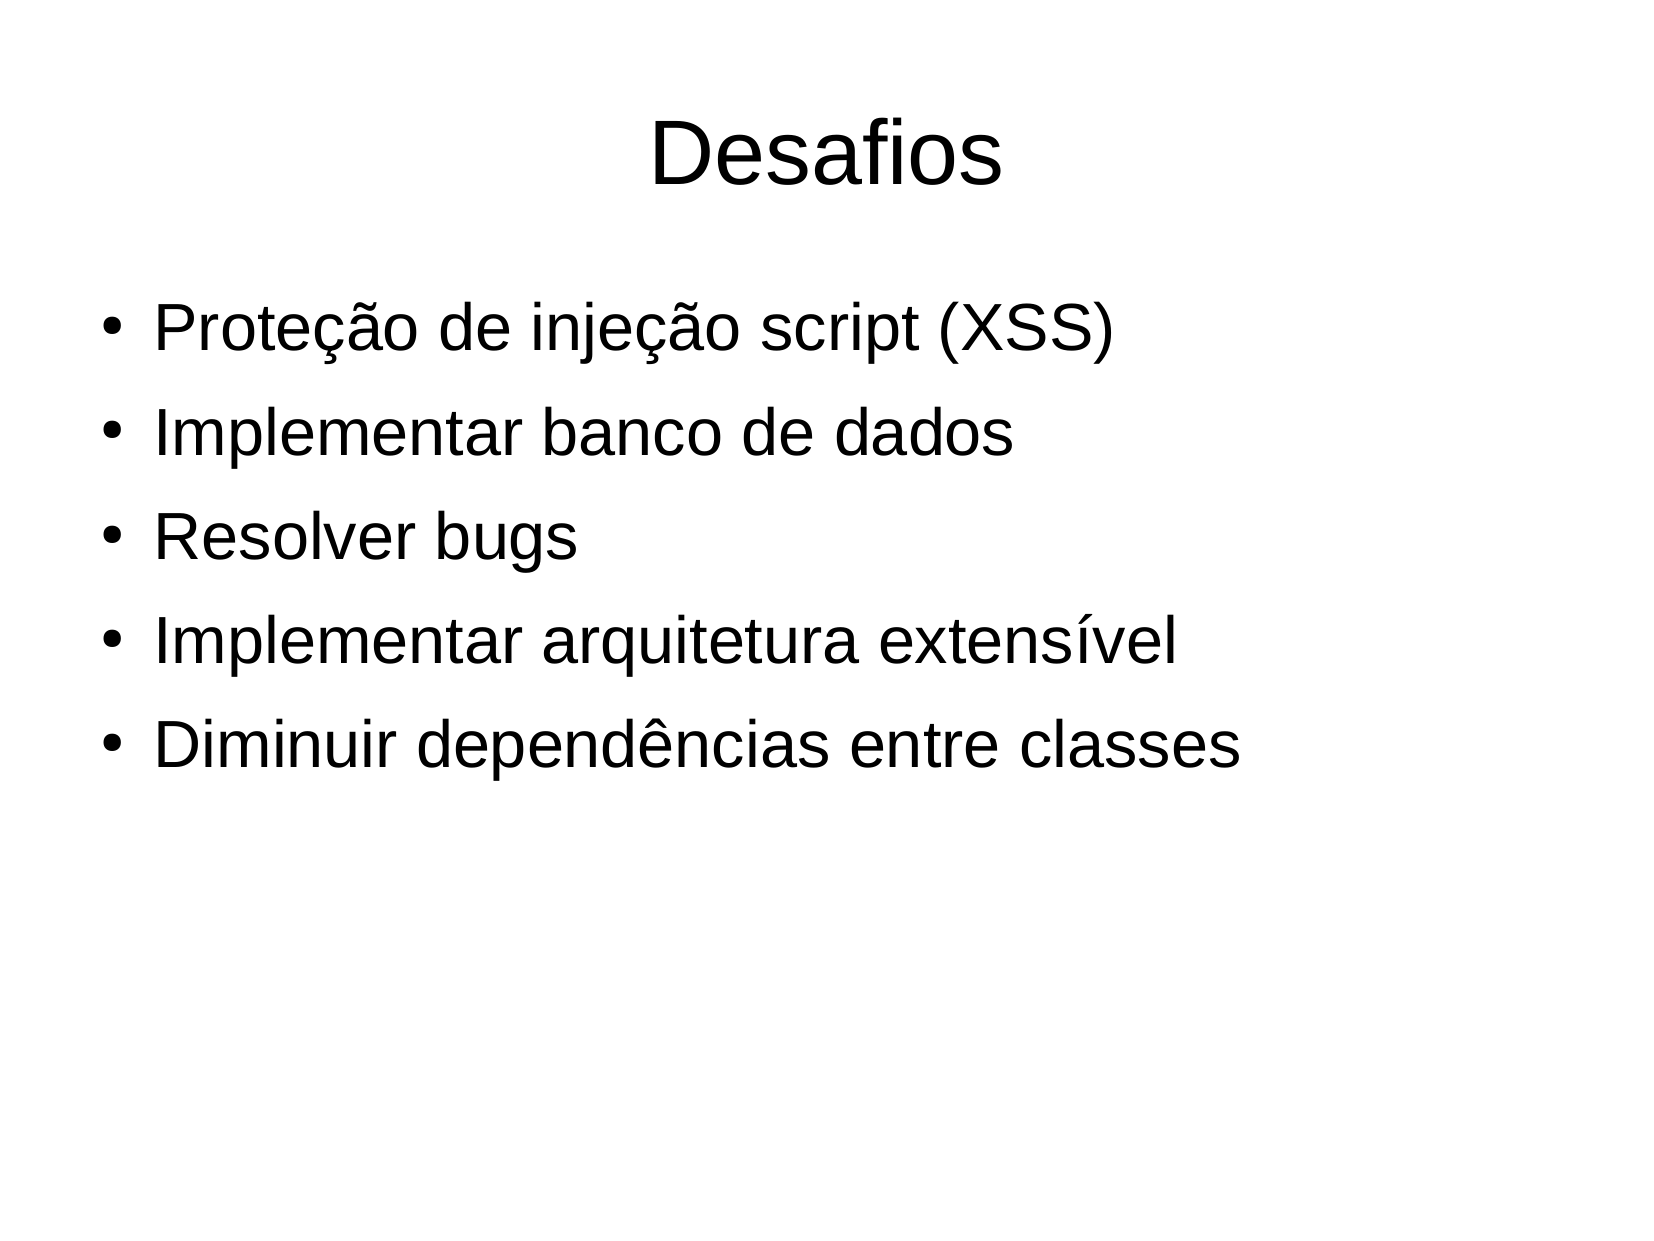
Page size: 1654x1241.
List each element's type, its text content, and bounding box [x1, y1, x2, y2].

list Proteção de injeção script (XSS) Implementar banco de dados Resolver bugs Implementar arquitetura extensível Diminuir dependências entre classes [82, 290, 1571, 1010]
title Desafios [82, 49, 1571, 257]
